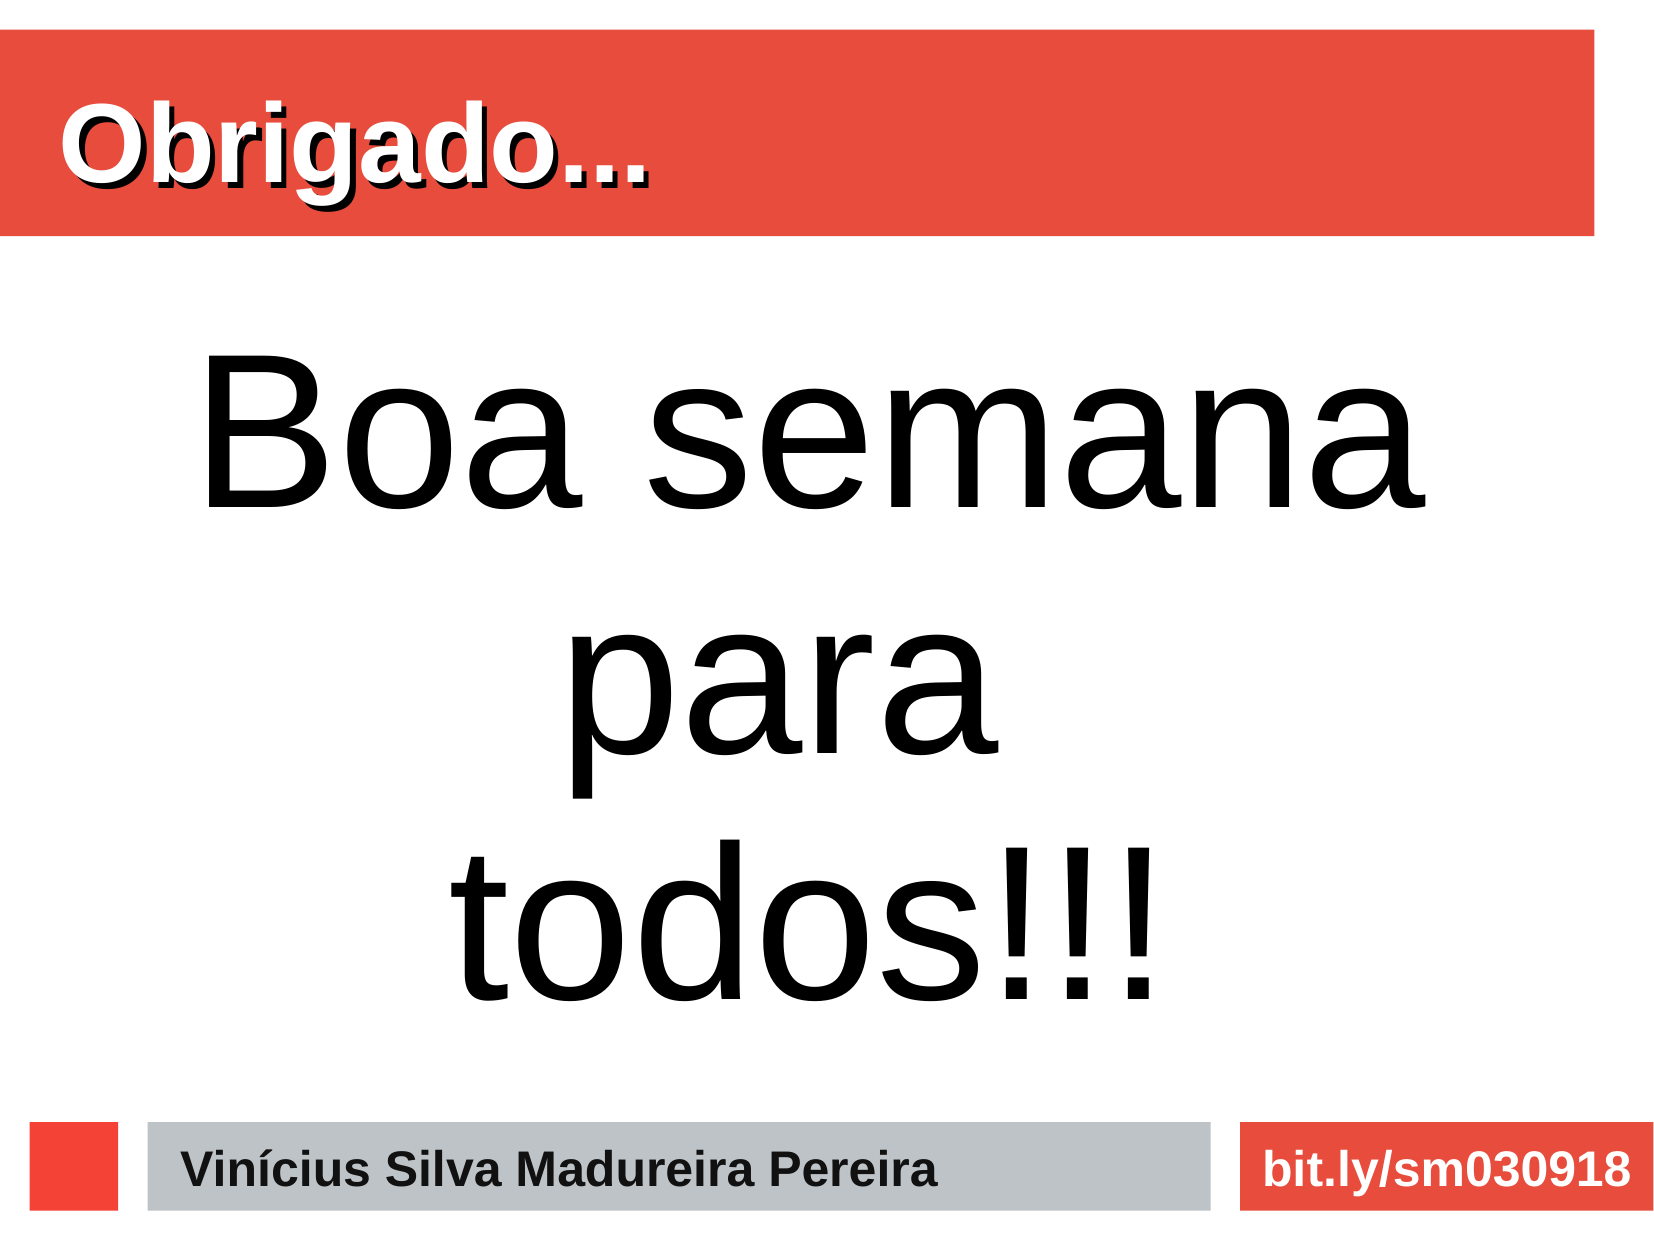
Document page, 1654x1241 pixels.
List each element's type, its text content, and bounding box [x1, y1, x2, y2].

text_box bit.ly/sm030918 [1228, 1133, 1654, 1205]
text_box Boa semana para todos!!! [70, 301, 1548, 1087]
title Obrigado... [59, 59, 1595, 207]
text_box Vinícius Silva Madureira Pereira [165, 1133, 1170, 1205]
